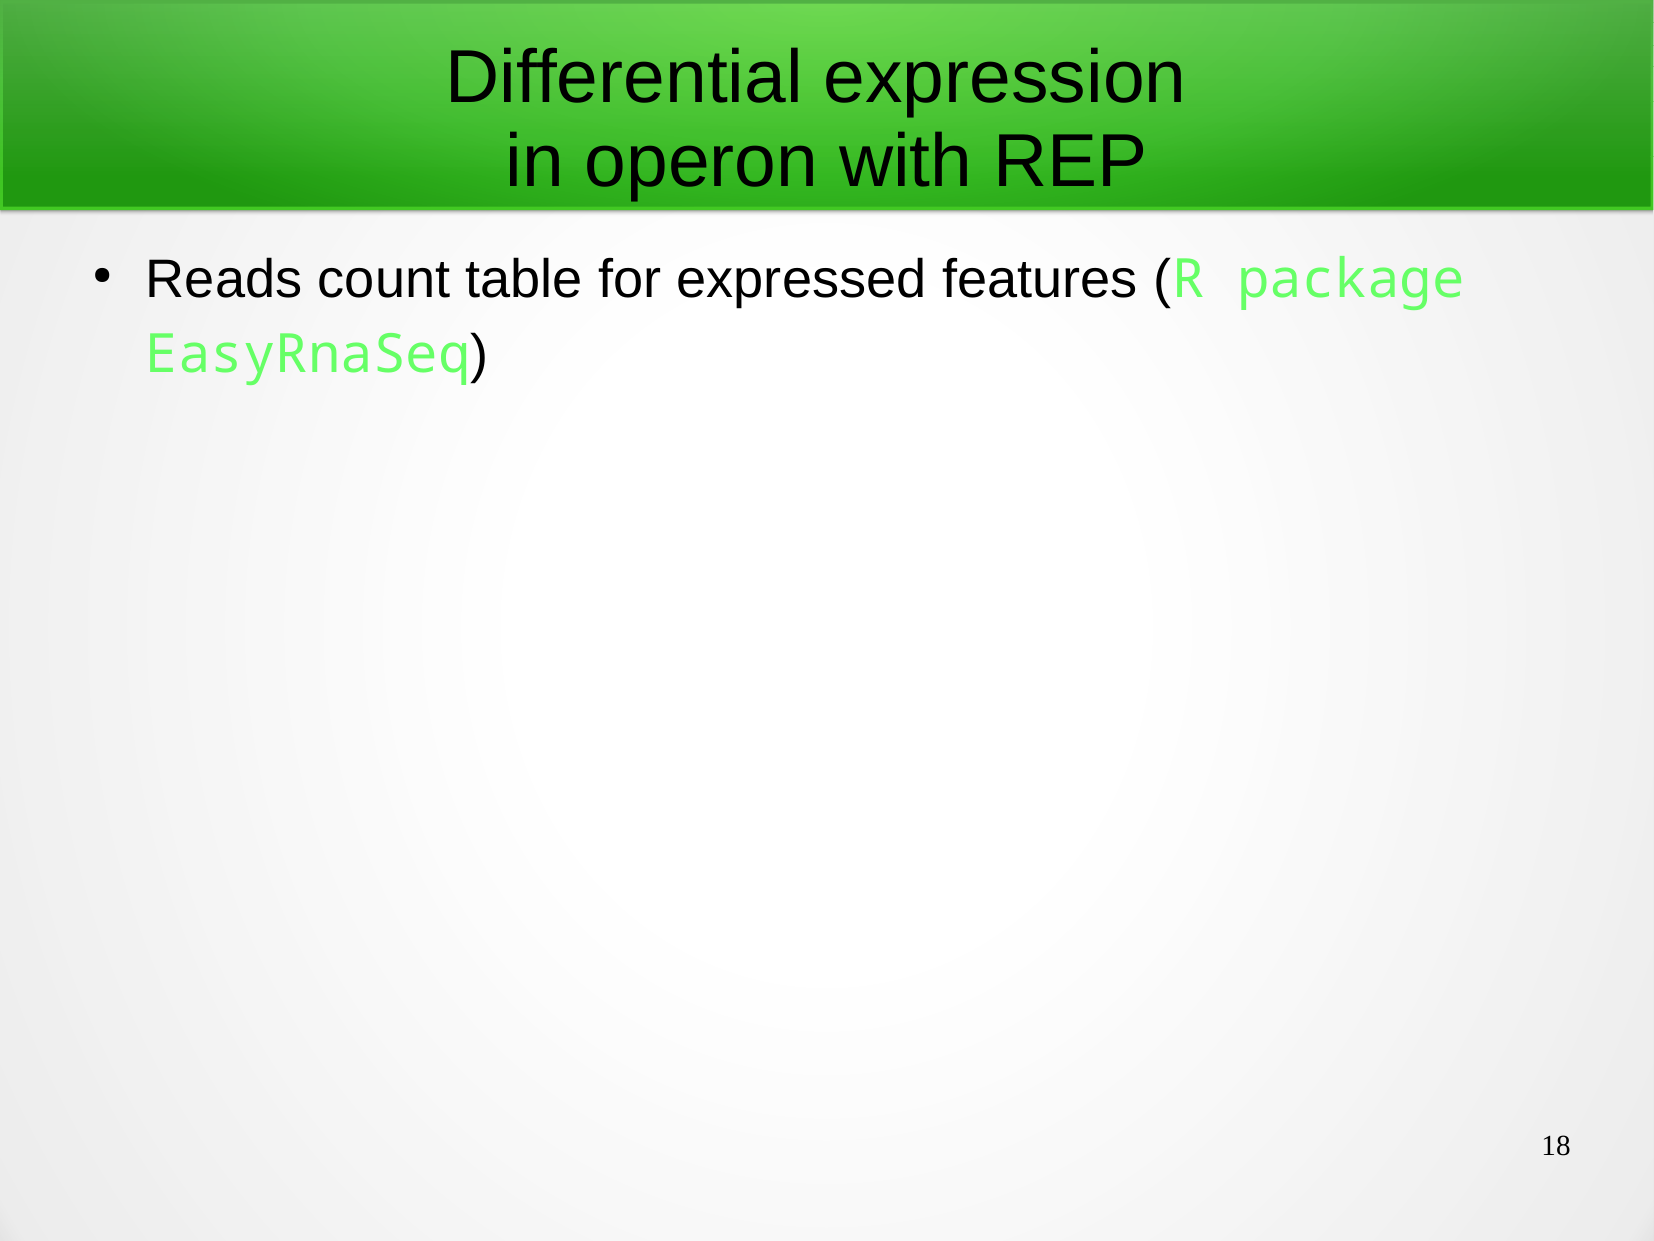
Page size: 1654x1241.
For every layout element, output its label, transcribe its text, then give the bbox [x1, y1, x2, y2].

list Reads count table for expressed features (R package EasyRnaSeq) [75, 240, 1564, 1201]
title Differential expression in operon with REP [82, 34, 1571, 203]
